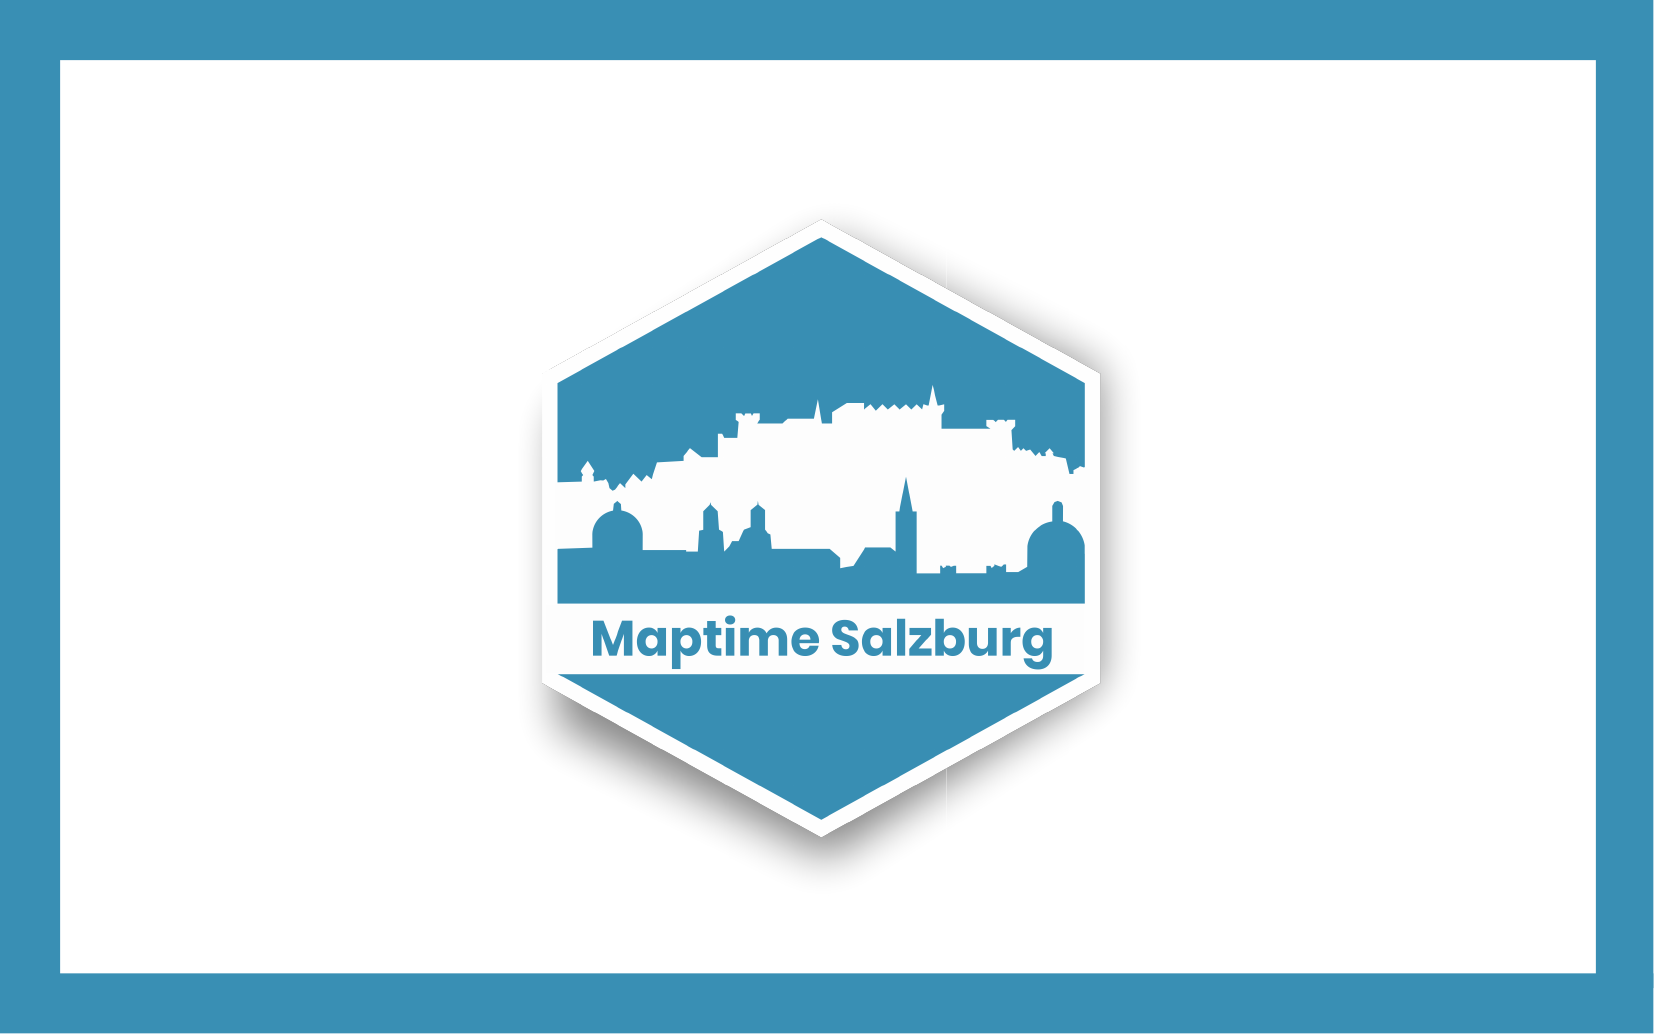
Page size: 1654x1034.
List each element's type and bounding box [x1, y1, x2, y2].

text_box [0, 0, 1654, 1034]
picture [476, 129, 1182, 968]
